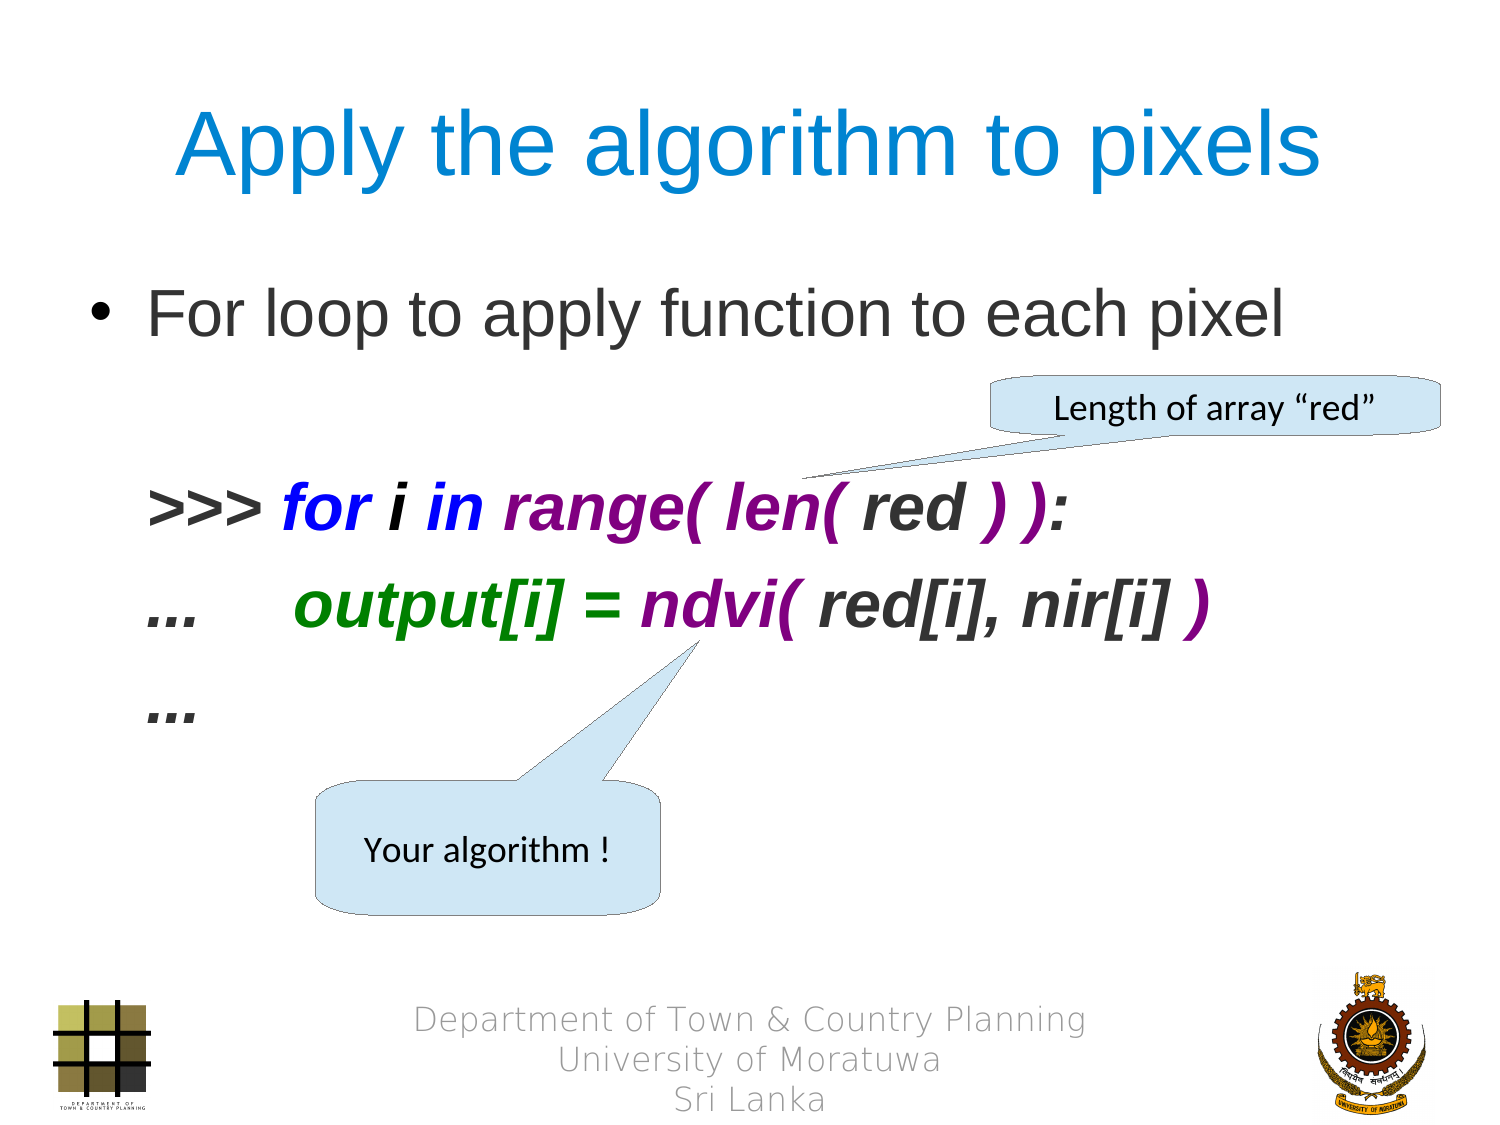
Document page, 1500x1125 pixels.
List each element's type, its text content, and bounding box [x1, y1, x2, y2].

picture [1312, 966, 1435, 1125]
text_box Your algorithm ! [315, 640, 700, 916]
text_box Length of array “red” [802, 375, 1441, 479]
title Apply the algorithm to pixels [75, 45, 1426, 233]
list For loop to apply function to each pixel >>> for i in range( len( red ) ): ... output[i] = ndvi( red[i], nir[i] ) ... [75, 262, 1426, 916]
picture [53, 1000, 151, 1110]
